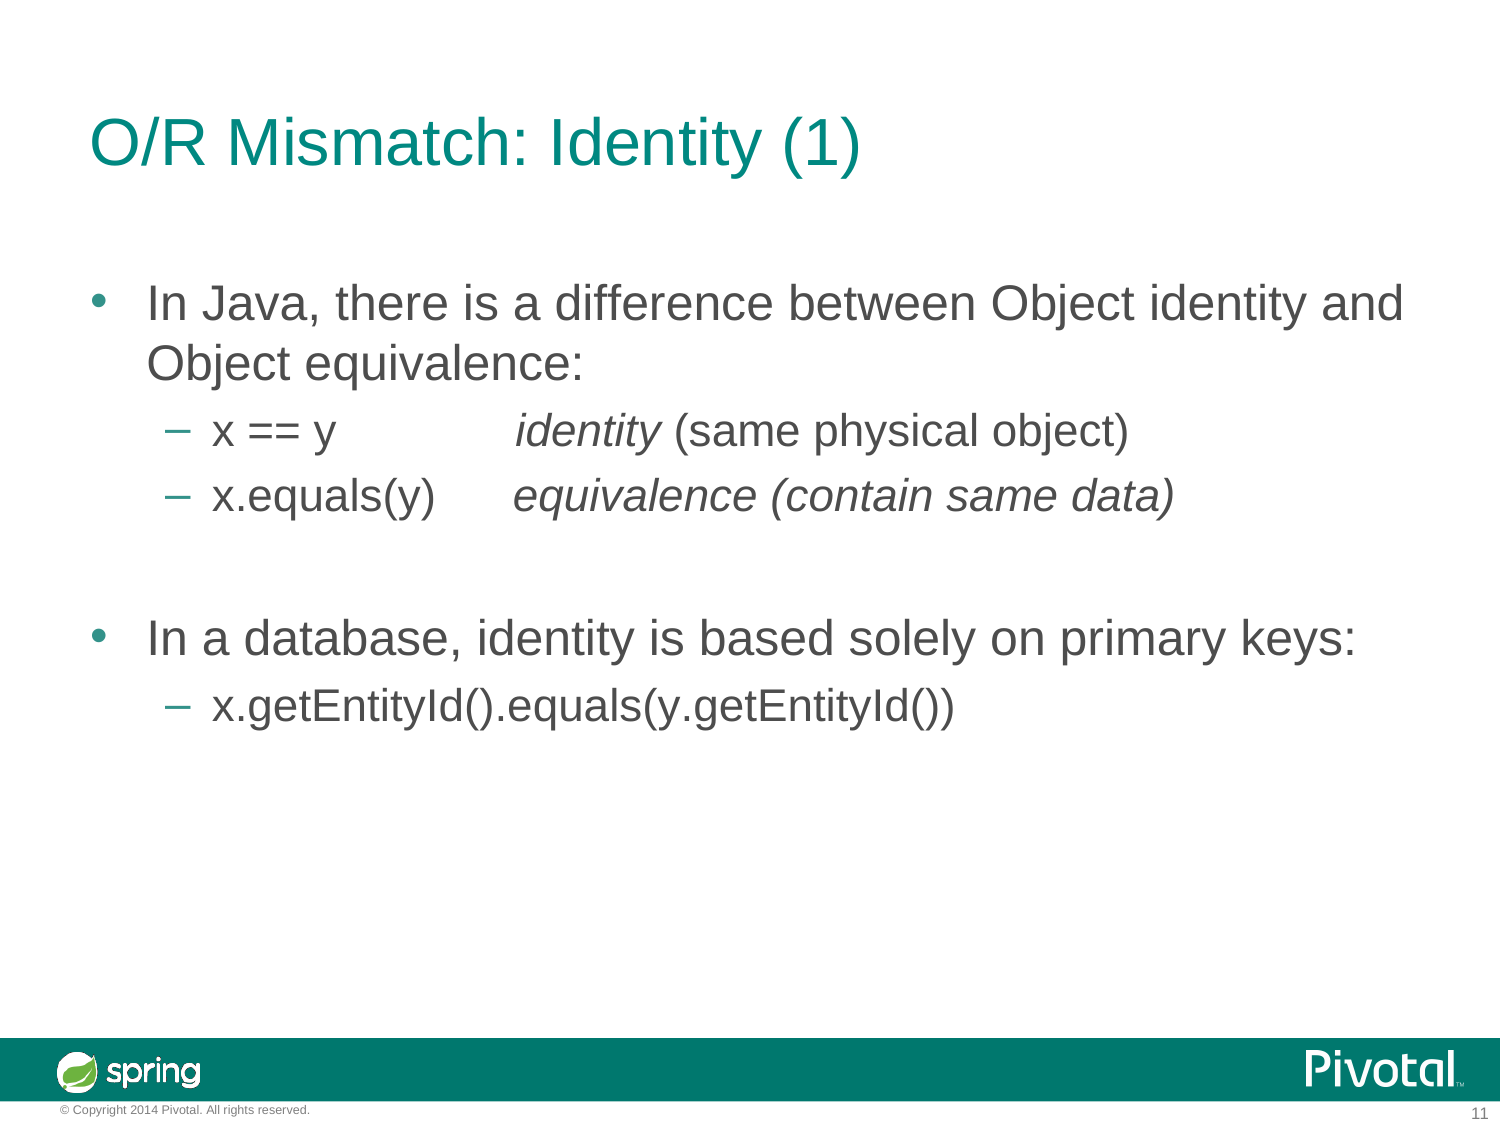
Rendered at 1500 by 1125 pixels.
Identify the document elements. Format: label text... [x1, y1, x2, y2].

picture [1306, 1050, 1464, 1087]
picture [32, 1041, 210, 1103]
title O/R Mismatch: Identity (1) [75, 45, 1426, 233]
list In Java, there is a difference between Object identity and Object equivalence: x == y identity (same physical object) x.equals(y) equivalence (contain same data) In a database, identity is based solely on primary keys: x.getEntityId().equals(y.getEntityId()) [75, 262, 1426, 1005]
